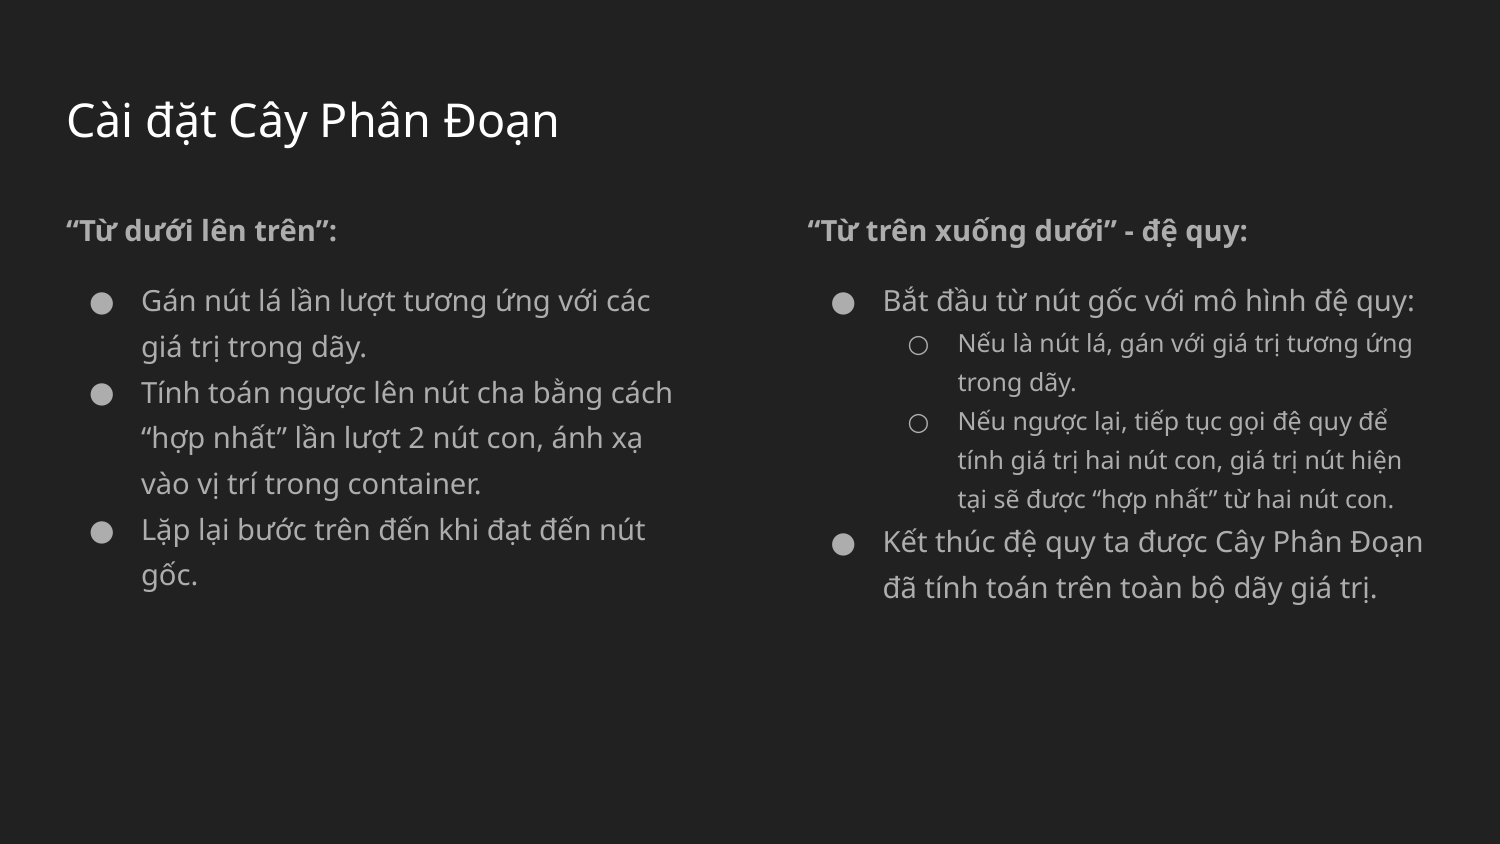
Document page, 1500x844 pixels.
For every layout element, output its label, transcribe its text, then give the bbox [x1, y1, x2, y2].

title Cài đặt Cây Phân Đoạn [51, 72, 1449, 167]
list “Từ dưới lên trên”: Gán nút lá lần lượt tương ứng với các giá trị trong dãy. Tính toán ngược lên nút cha bằng cách “hợp nhất” lần lượt 2 nút con, ánh xạ vào vị trí trong container. Lặp lại bước trên đến khi đạt đến nút gốc. [51, 189, 708, 750]
list “Từ trên xuống dưới” - đệ quy: Bắt đầu từ nút gốc với mô hình đệ quy: Nếu là nút lá, gán với giá trị tương ứng trong dãy. Nếu ngược lại, tiếp tục gọi đệ quy để tính giá trị hai nút con, giá trị nút hiện tại sẽ được “hợp nhất” từ hai nút con. Kết thúc đệ quy ta được Cây Phân Đoạn đã tính toán trên toàn bộ dãy giá trị. [792, 189, 1449, 750]
